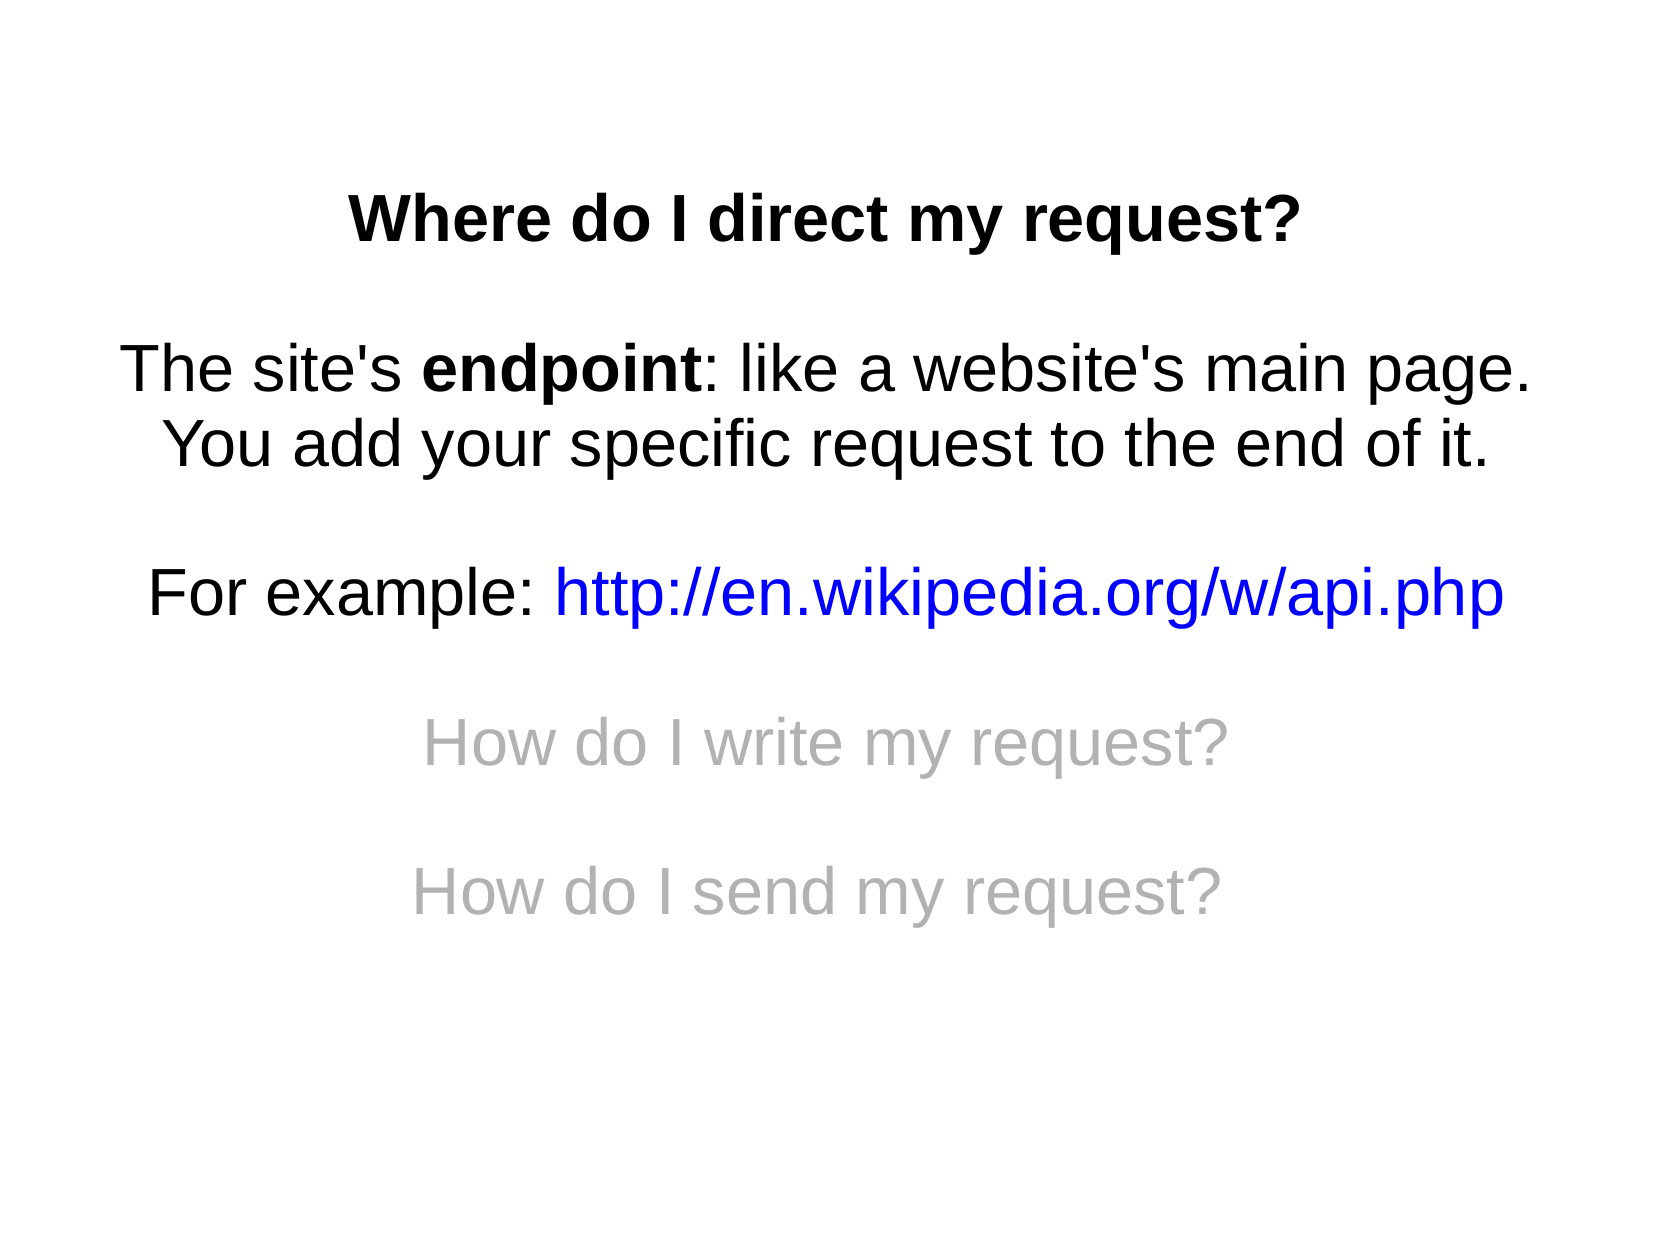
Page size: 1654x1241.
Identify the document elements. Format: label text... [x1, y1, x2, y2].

subtitle Where do I direct my request? The site's endpoint: like a website's main page. You add your specific request to the end of it. For example: http://en.wikipedia.org/w/api.php How do I write my request? How do I send my request? [82, 75, 1571, 1036]
